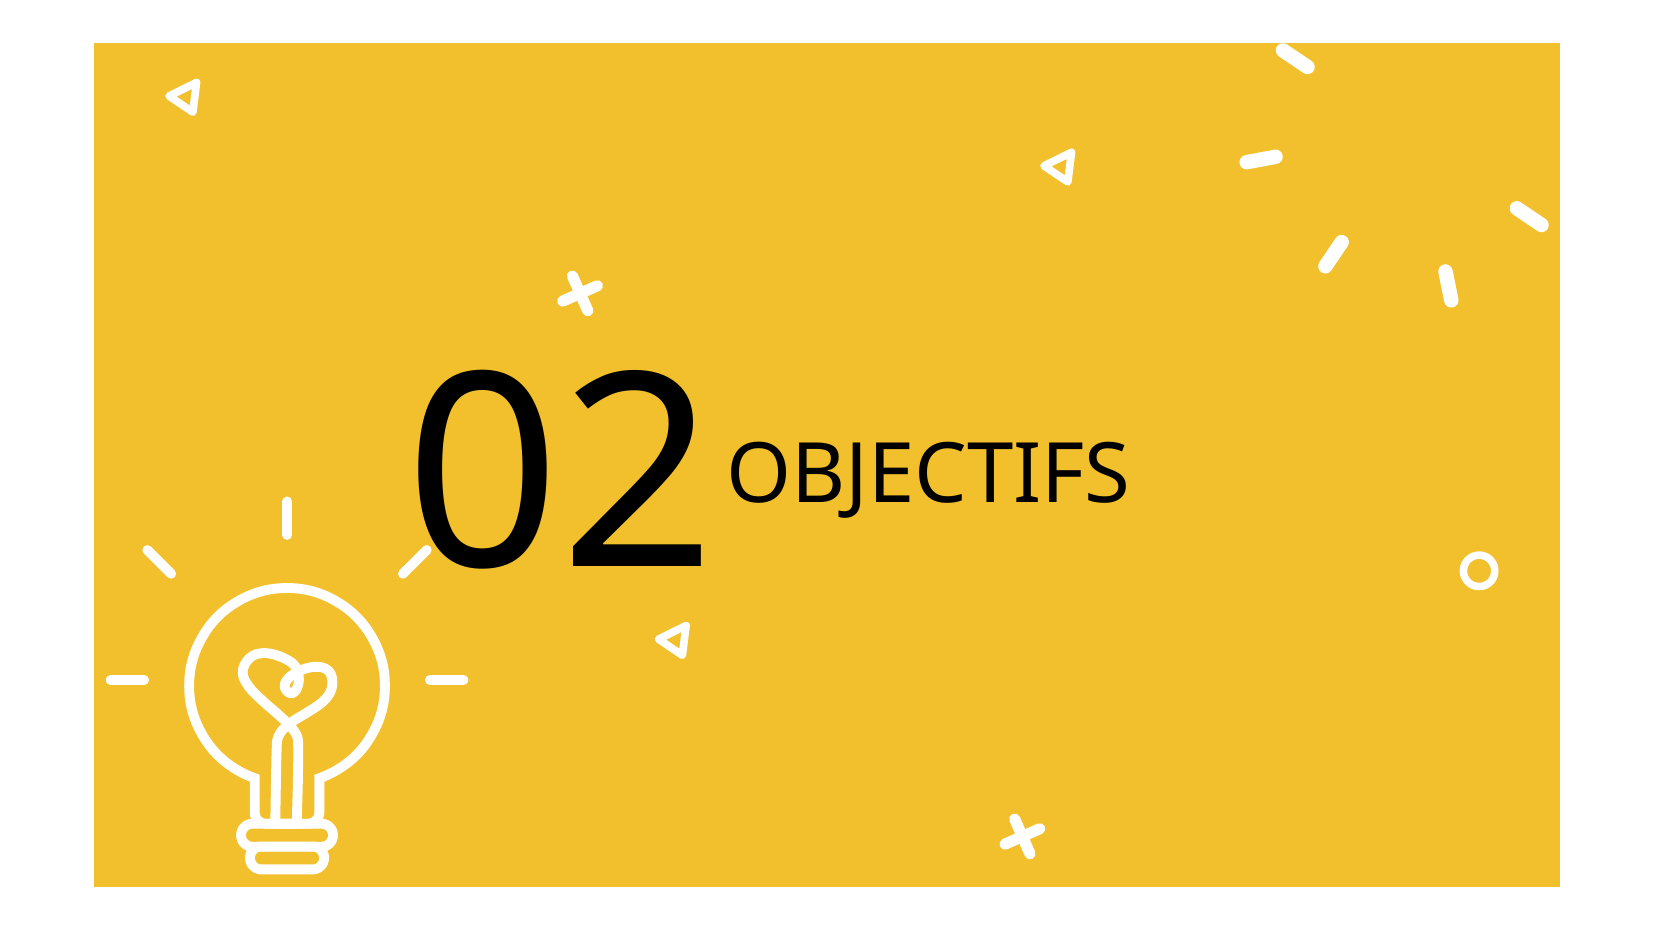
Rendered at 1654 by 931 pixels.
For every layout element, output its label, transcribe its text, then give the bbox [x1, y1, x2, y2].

title 02 [405, 276, 751, 646]
title OBJECTIFS [751, 413, 1447, 527]
